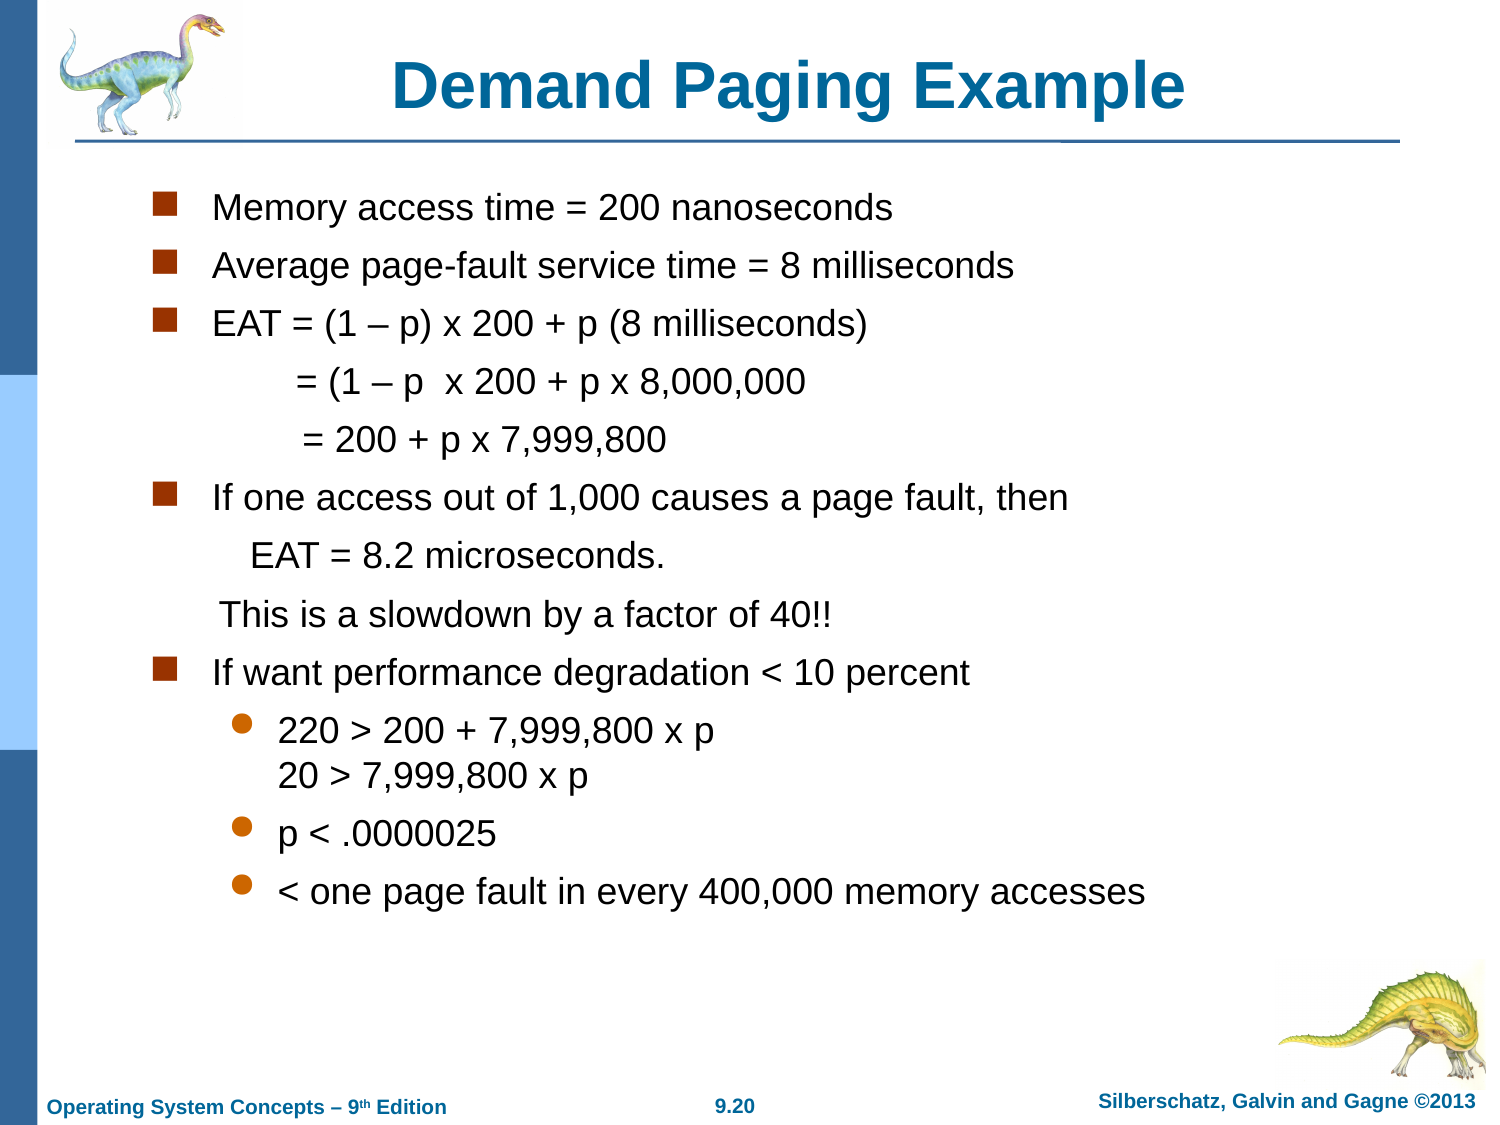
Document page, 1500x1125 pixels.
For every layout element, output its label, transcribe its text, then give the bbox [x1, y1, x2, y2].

picture [1275, 959, 1486, 1090]
list Memory access time = 200 nanoseconds Average page-fault service time = 8 milliseconds EAT = (1 – p) x 200 + p (8 milliseconds) = (1 – p x 200 + p x 8,000,000 = 200 + p x 7,999,800 If one access out of 1,000 causes a page fault, then EAT = 8.2 microseconds. This is a slowdown by a factor of 40!! If want performance degradation < 10 percent 220 > 200 + 7,999,800 x p 20 > 7,999,800 x p p < .0000025 < one page fault in every 400,000 memory accesses [140, 175, 1407, 971]
title Demand Paging Example [153, 35, 1425, 130]
picture [46, 0, 243, 149]
